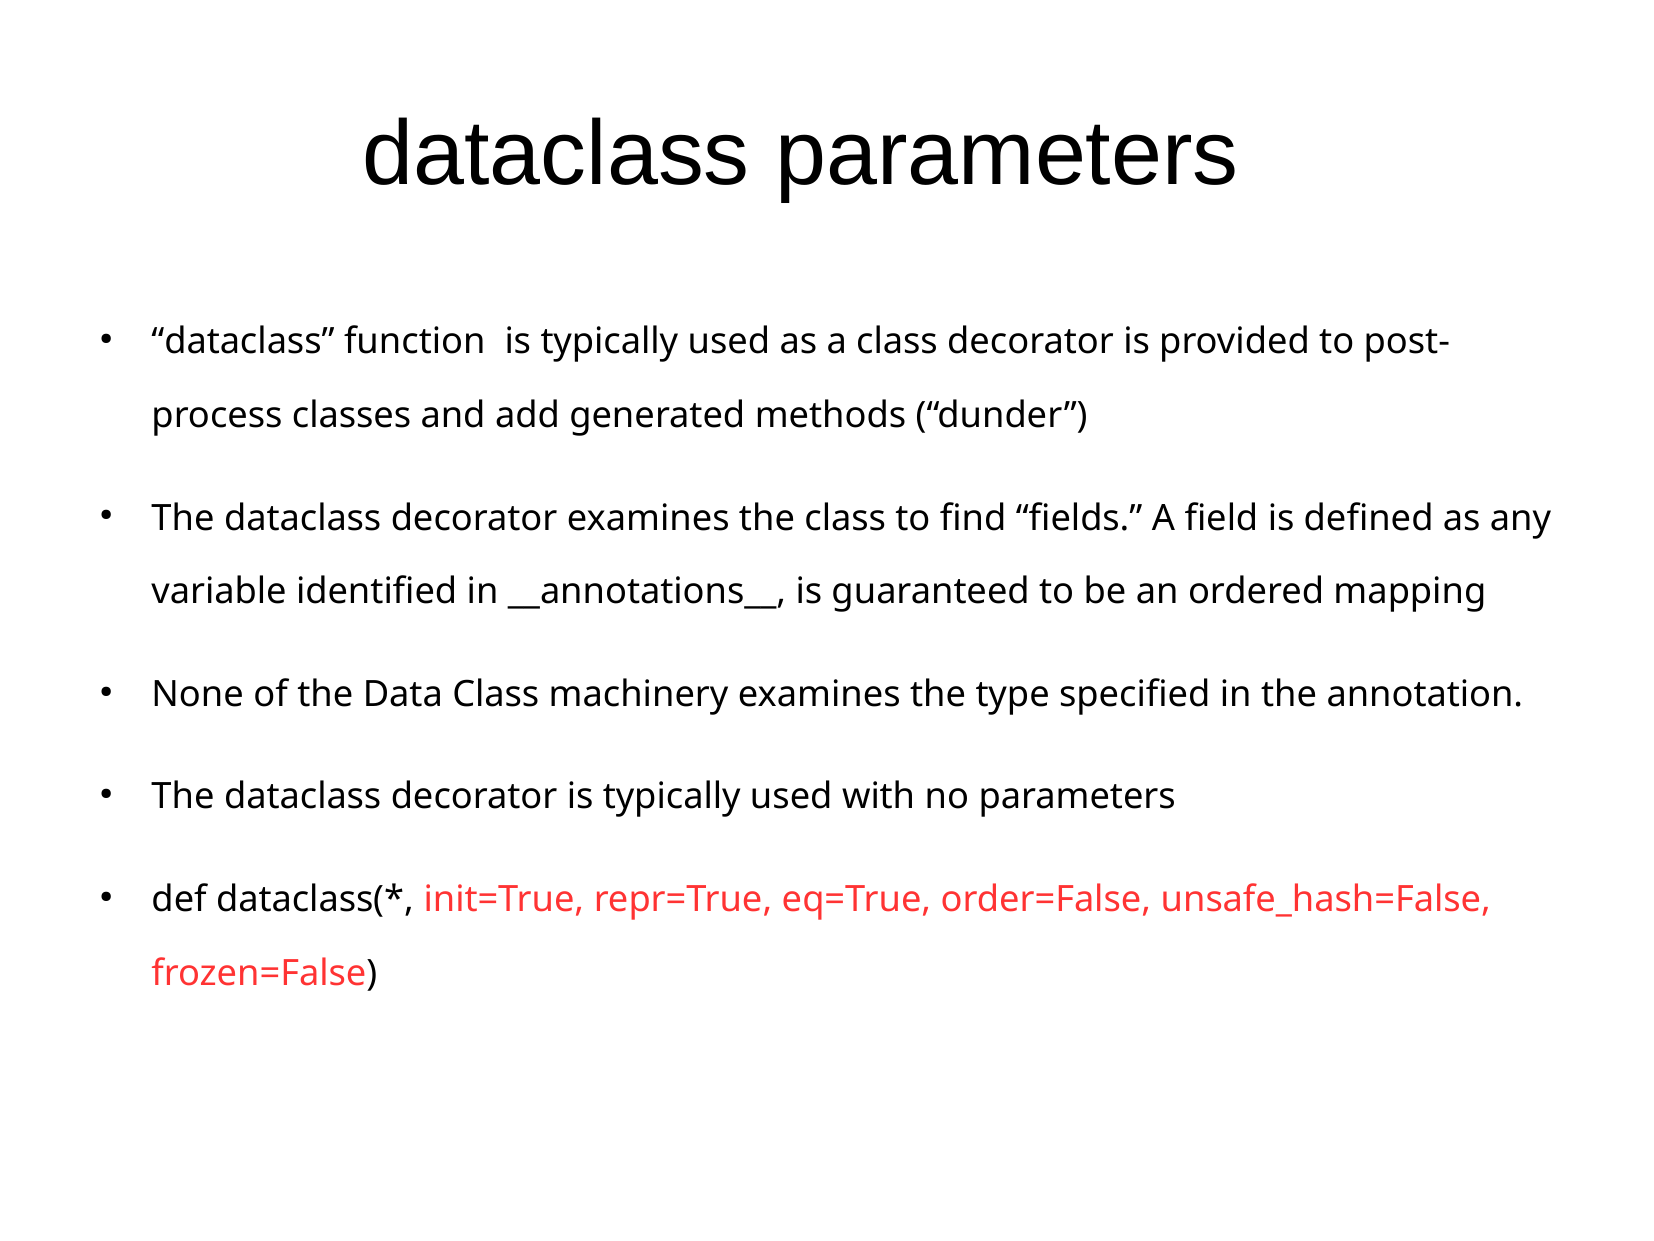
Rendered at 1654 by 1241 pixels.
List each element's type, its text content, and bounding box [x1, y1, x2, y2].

list “dataclass” function is typically used as a class decorator is provided to post-process classes and add generated methods (“dunder”) The dataclass decorator examines the class to find “fields.” A field is defined as any variable identified in __annotations__, is guaranteed to be an ordered mapping None of the Data Class machinery examines the type specified in the annotation. The dataclass decorator is typically used with no parameters def dataclass(*, init=True, repr=True, eq=True, order=False, unsafe_hash=False, frozen=False) [82, 290, 1571, 1010]
title dataclass parameters [82, 49, 1571, 257]
